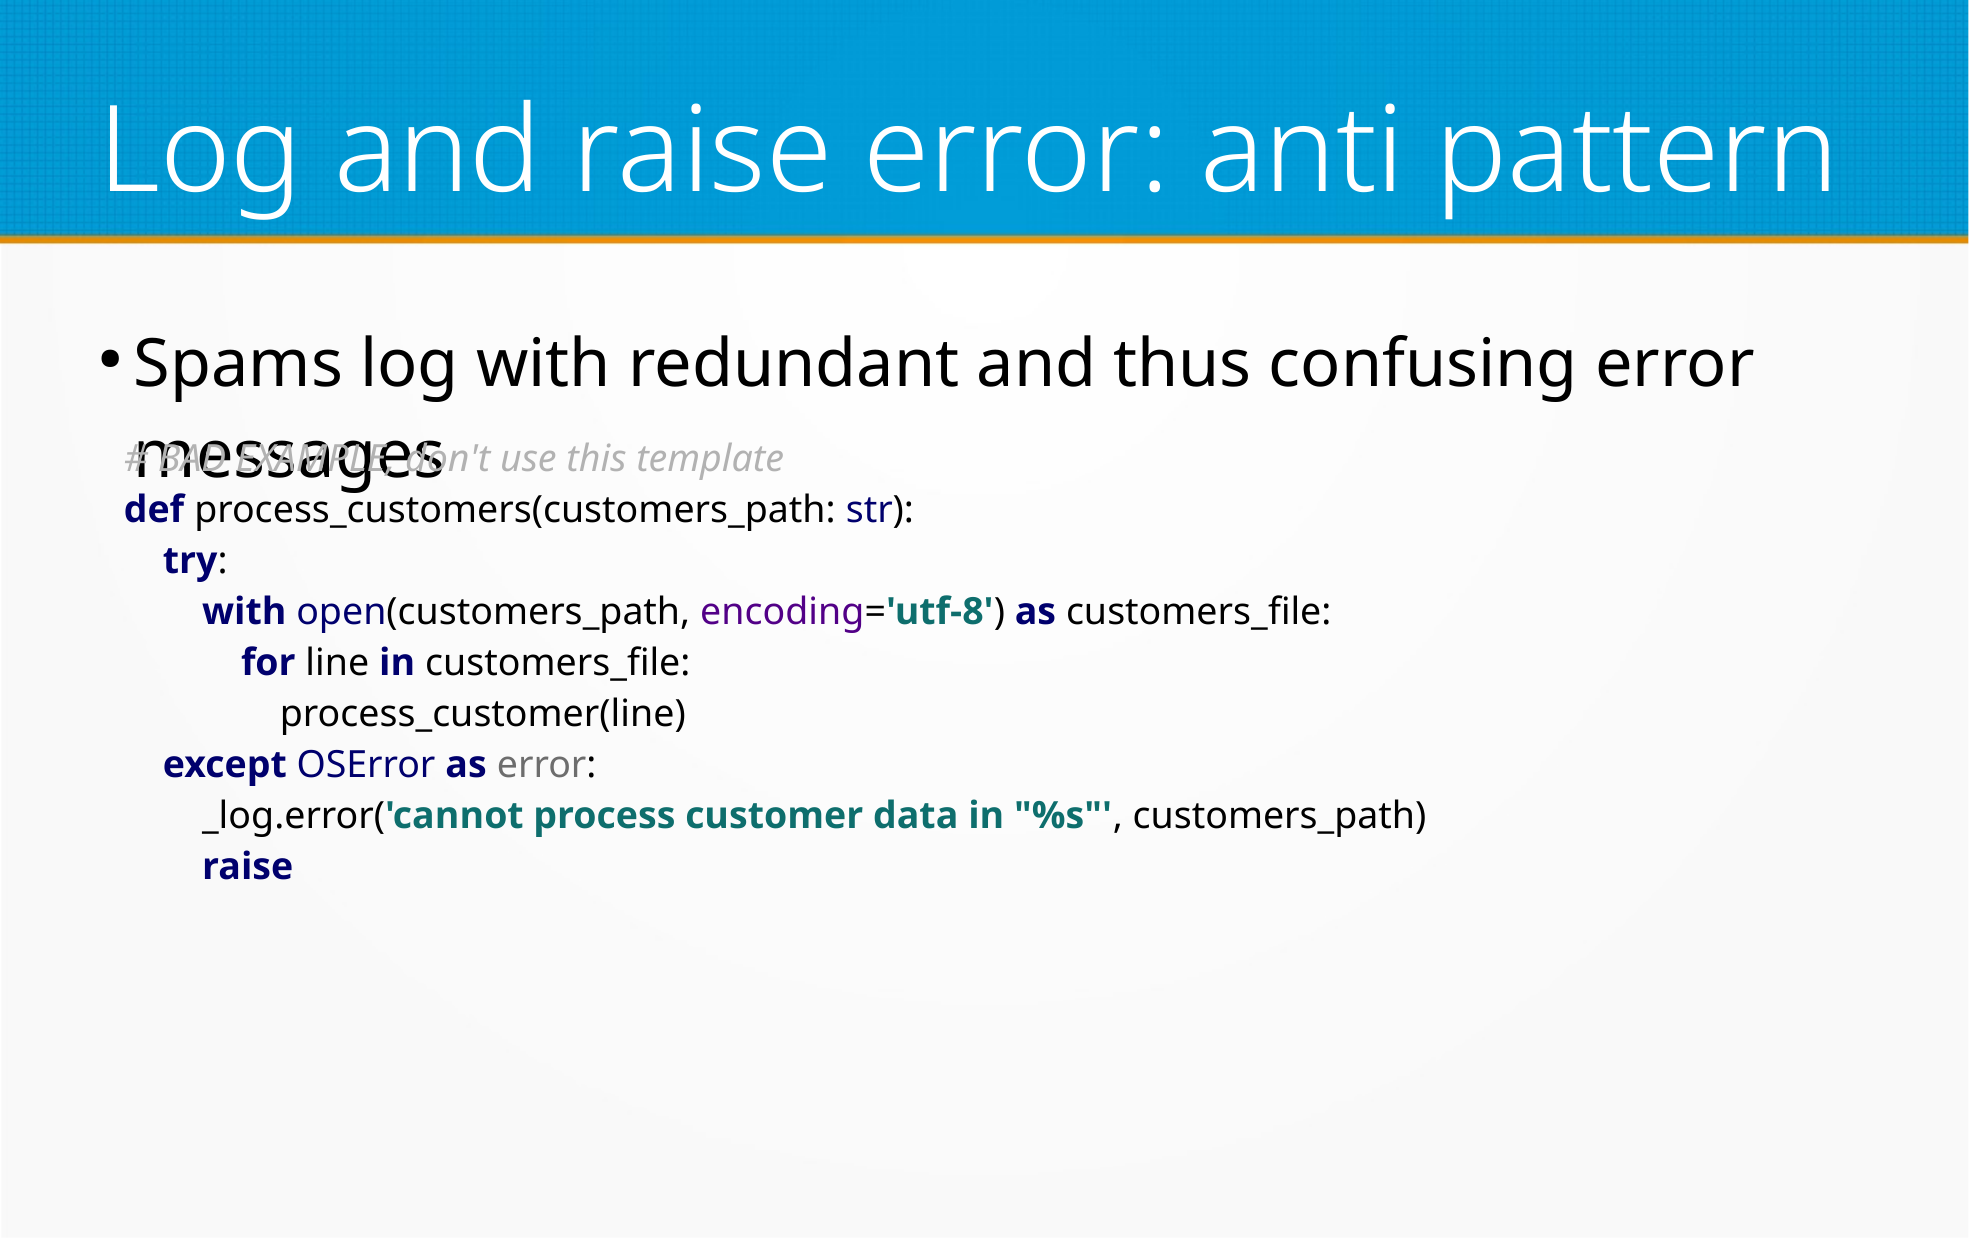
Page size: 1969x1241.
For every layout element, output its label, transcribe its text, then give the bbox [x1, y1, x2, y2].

list Spams log with redundant and thus confusing error messages [98, 315, 1861, 1081]
title Log and raise error: anti pattern [98, 19, 1870, 227]
text_box # BAD EXAMPLE, don't use this template def process_customers(customers_path: str): try: with open(customers_path, encoding='utf-8') as customers_file: for line in customers_file: process_customer(line) except OSError as error: _log.error('cannot process customer data in "%s"', customers_path) raise [118, 425, 1796, 1006]
picture [0, 233, 1969, 1241]
